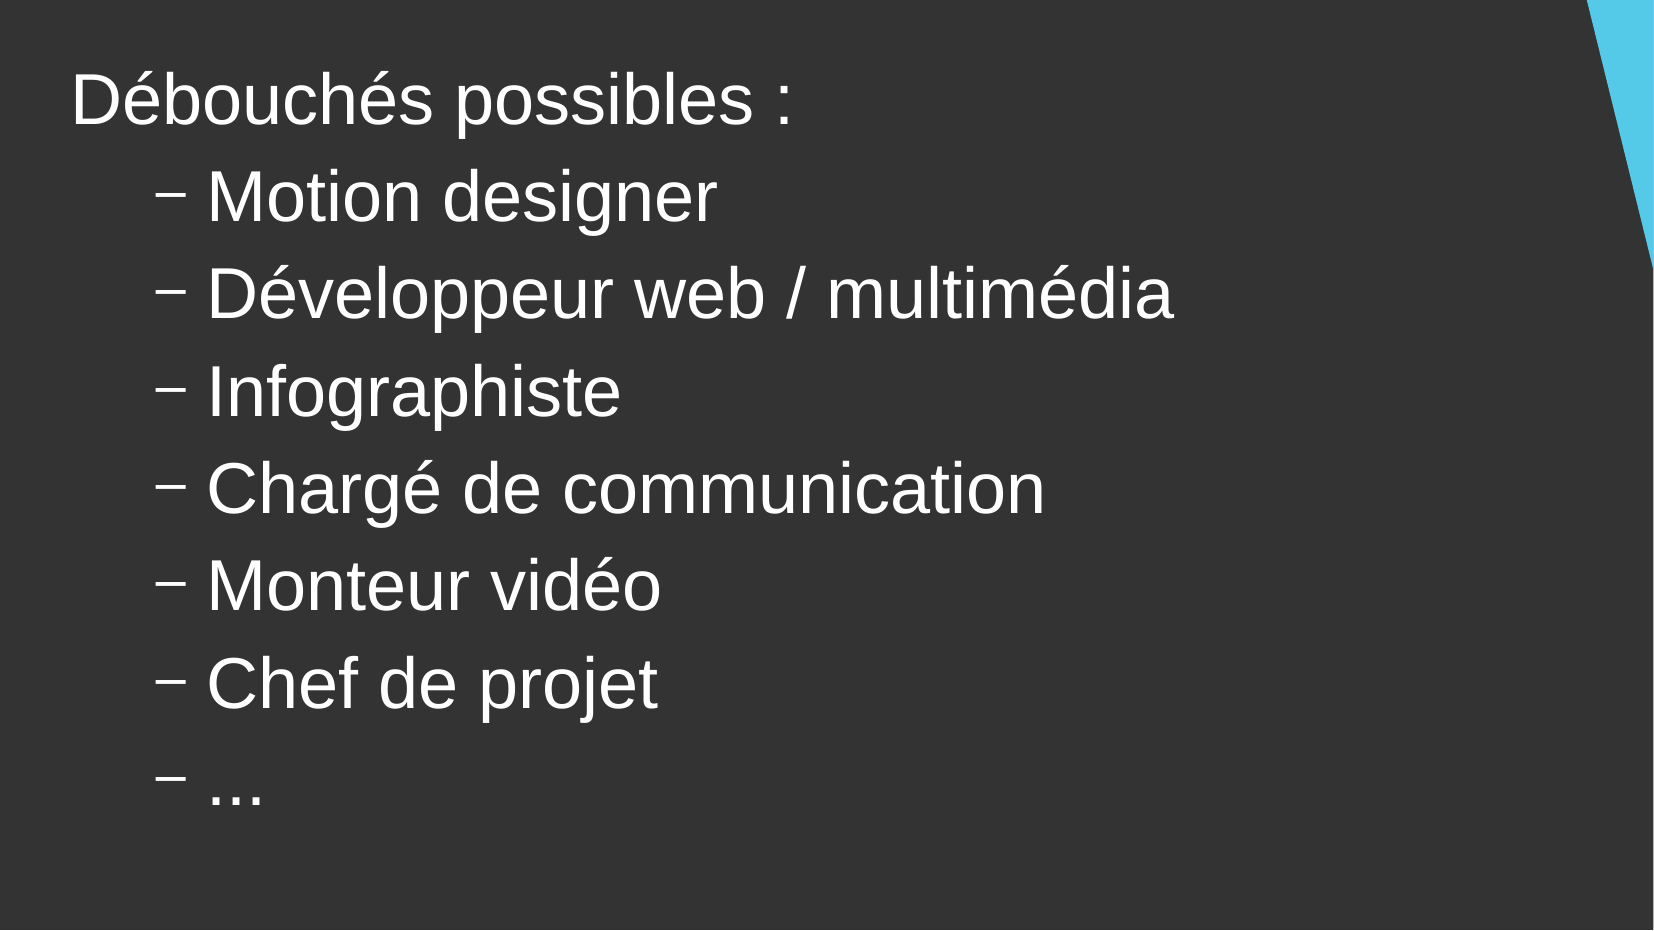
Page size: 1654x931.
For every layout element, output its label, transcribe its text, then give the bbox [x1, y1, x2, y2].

text_box [1586, 0, 1654, 273]
list Débouchés possibles : Motion designer Développeur web / multimédia Infographiste Chargé de communication Monteur vidéo Chef de projet ... [70, 59, 1595, 827]
